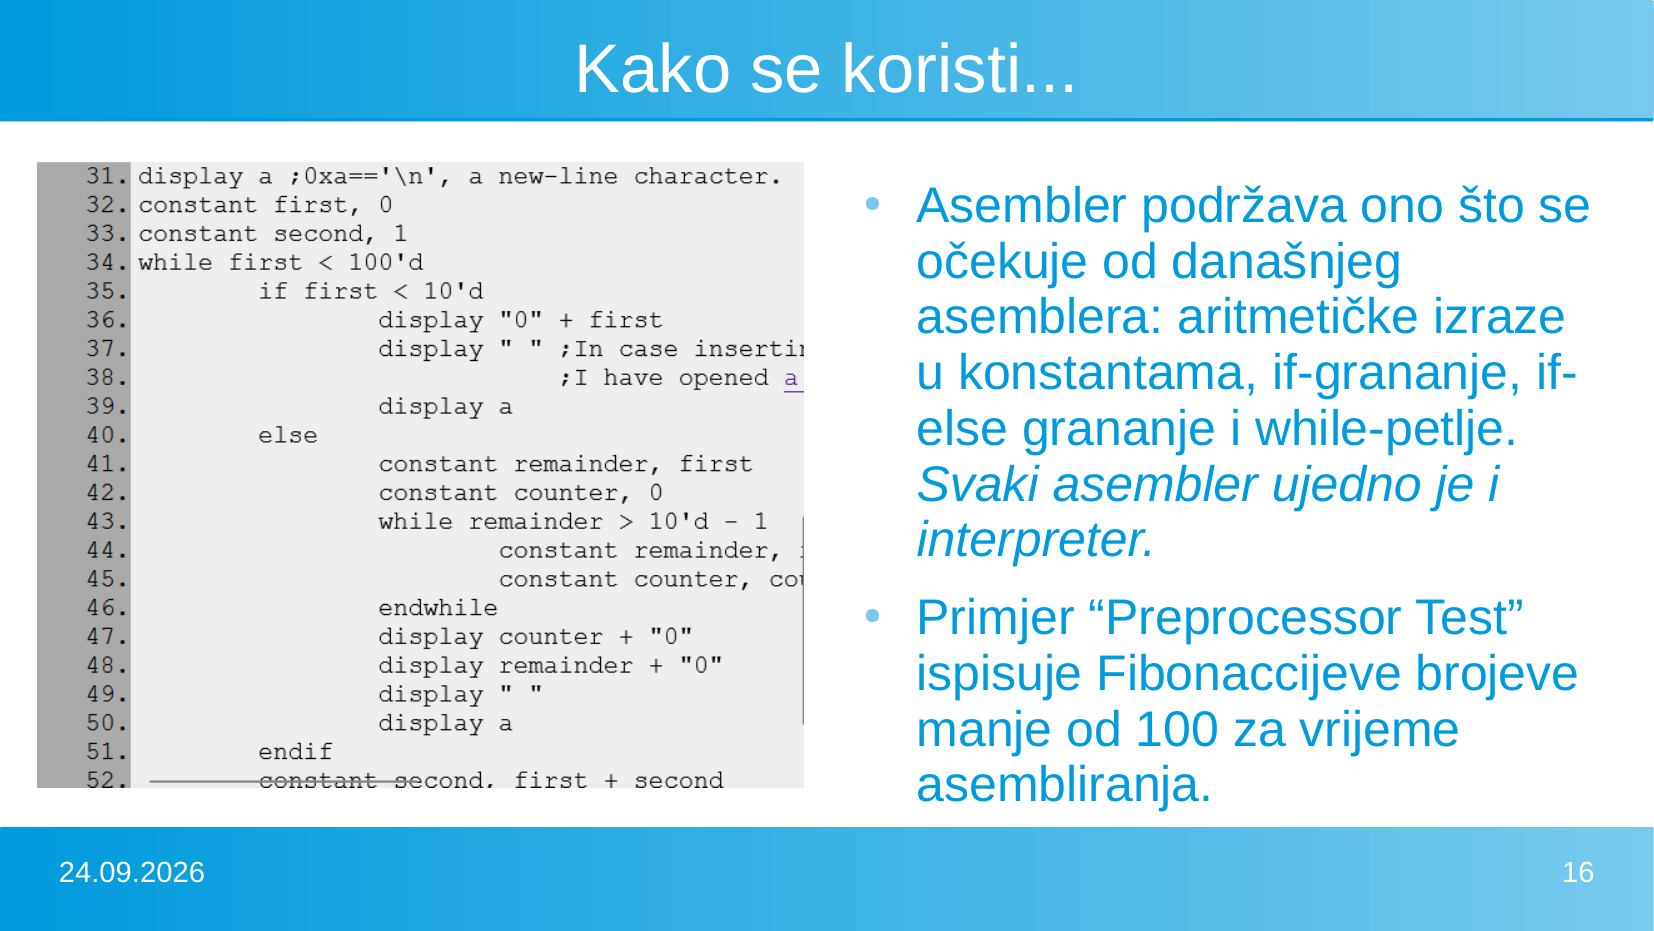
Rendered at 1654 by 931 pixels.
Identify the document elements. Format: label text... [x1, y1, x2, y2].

list Asembler podržava ono što se očekuje od današnjeg asemblera: aritmetičke izraze u konstantama, if-grananje, if-else grananje i while-petlje. Svaki asembler ujedno je i interpreter. Primjer “Preprocessor Test” ispisuje Fibonaccijeve brojeve manje od 100 za vrijeme asembliranja. [845, 177, 1596, 768]
title Kako se koristi... [59, 29, 1595, 108]
picture [37, 161, 804, 788]
